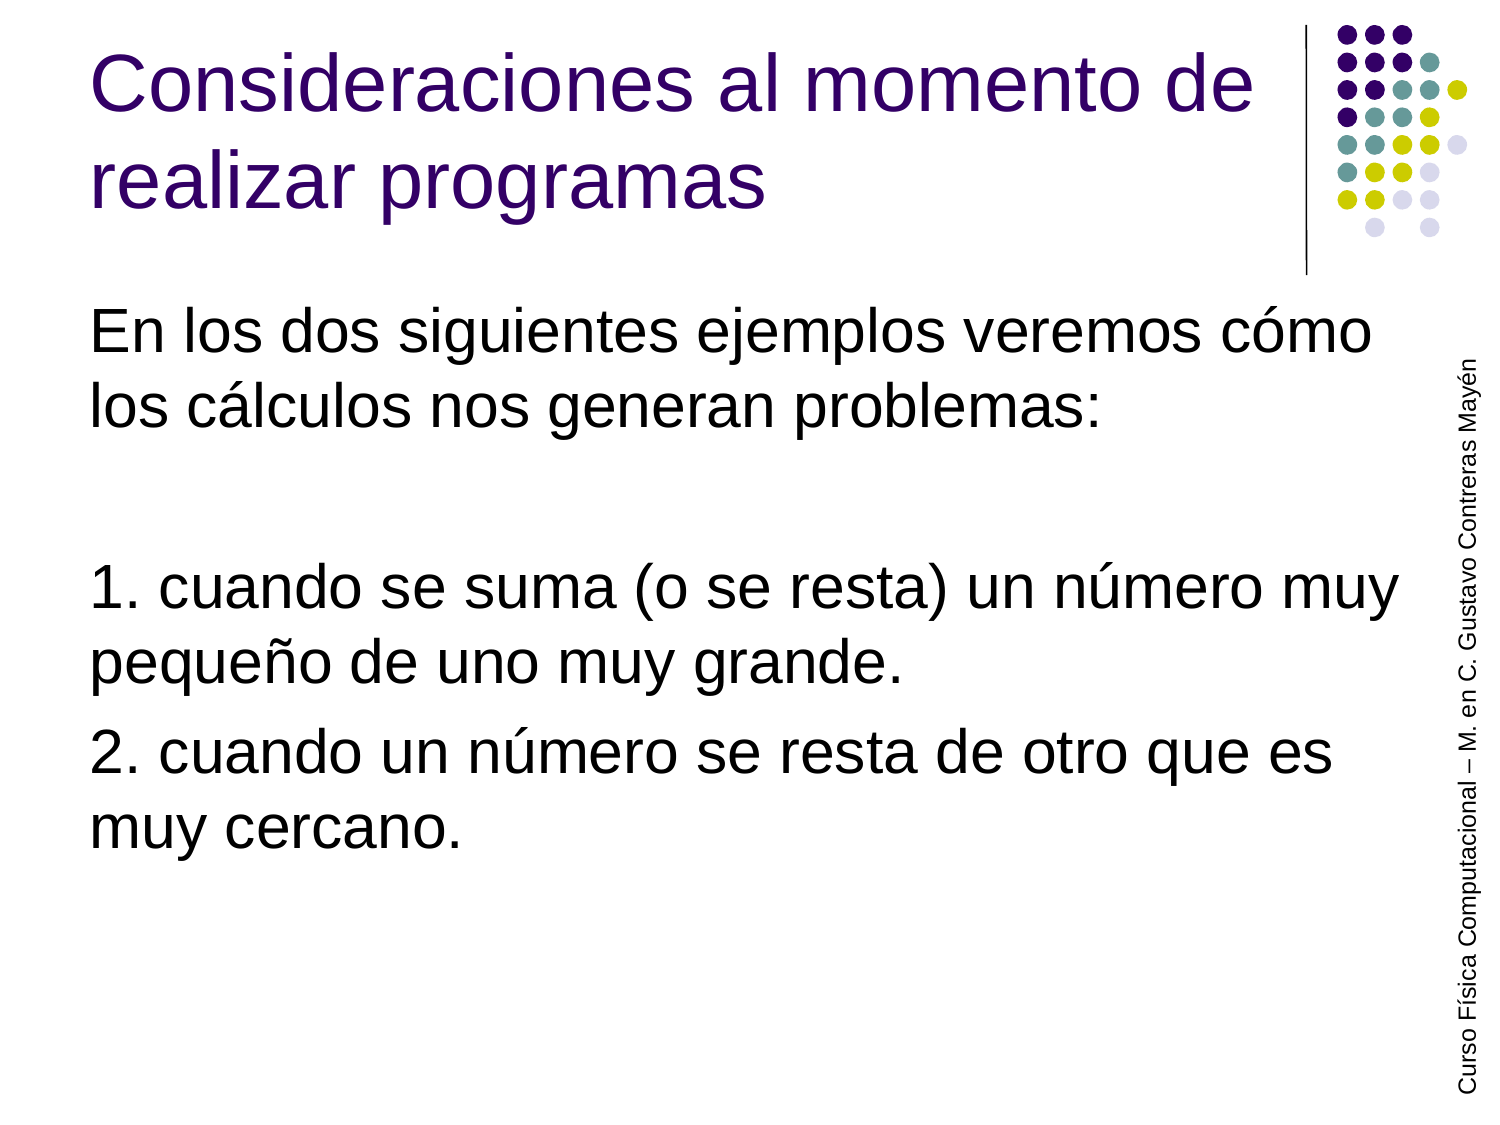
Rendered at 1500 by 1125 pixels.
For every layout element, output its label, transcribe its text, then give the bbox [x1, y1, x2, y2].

text_box En los dos siguientes ejemplos veremos cómo los cálculos nos generan problemas: 1. cuando se suma (o se resta) un número muy pequeño de uno muy grande. 2. cuando un número se resta de otro que es muy cercano. [75, 282, 1426, 1006]
text_box Consideraciones al momento de realizar programas [74, 20, 1313, 233]
